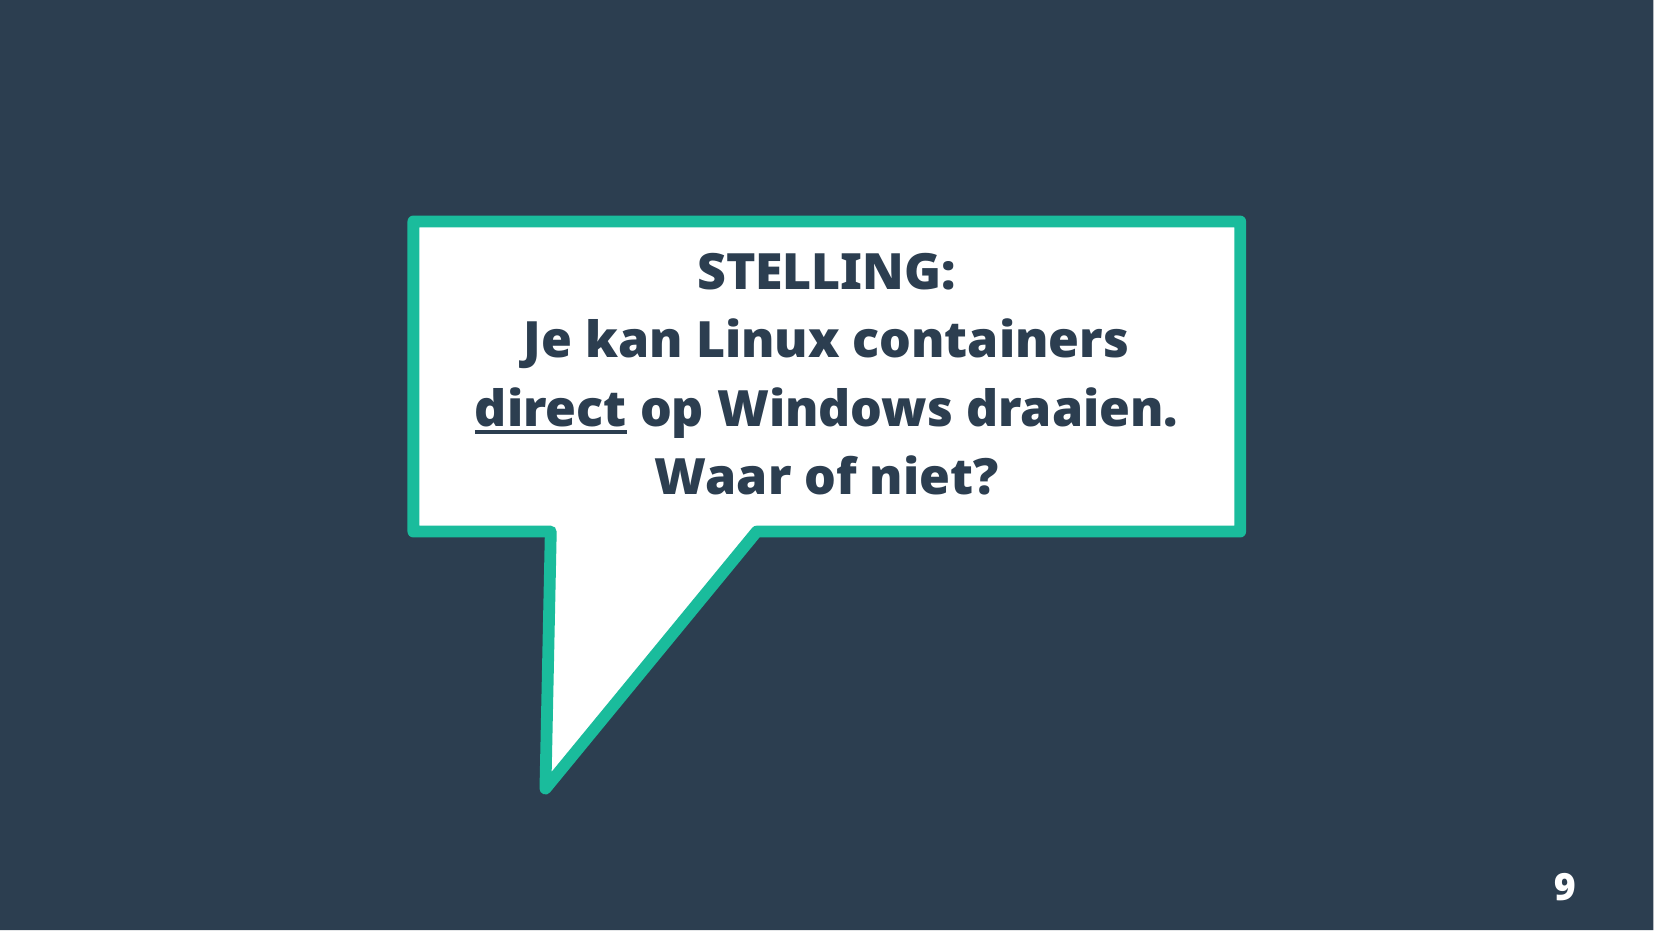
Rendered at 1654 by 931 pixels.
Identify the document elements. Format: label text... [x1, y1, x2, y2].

title STELLING: Je kan Linux containers direct op Windows draaien. Waar of niet? [442, 236, 1211, 502]
